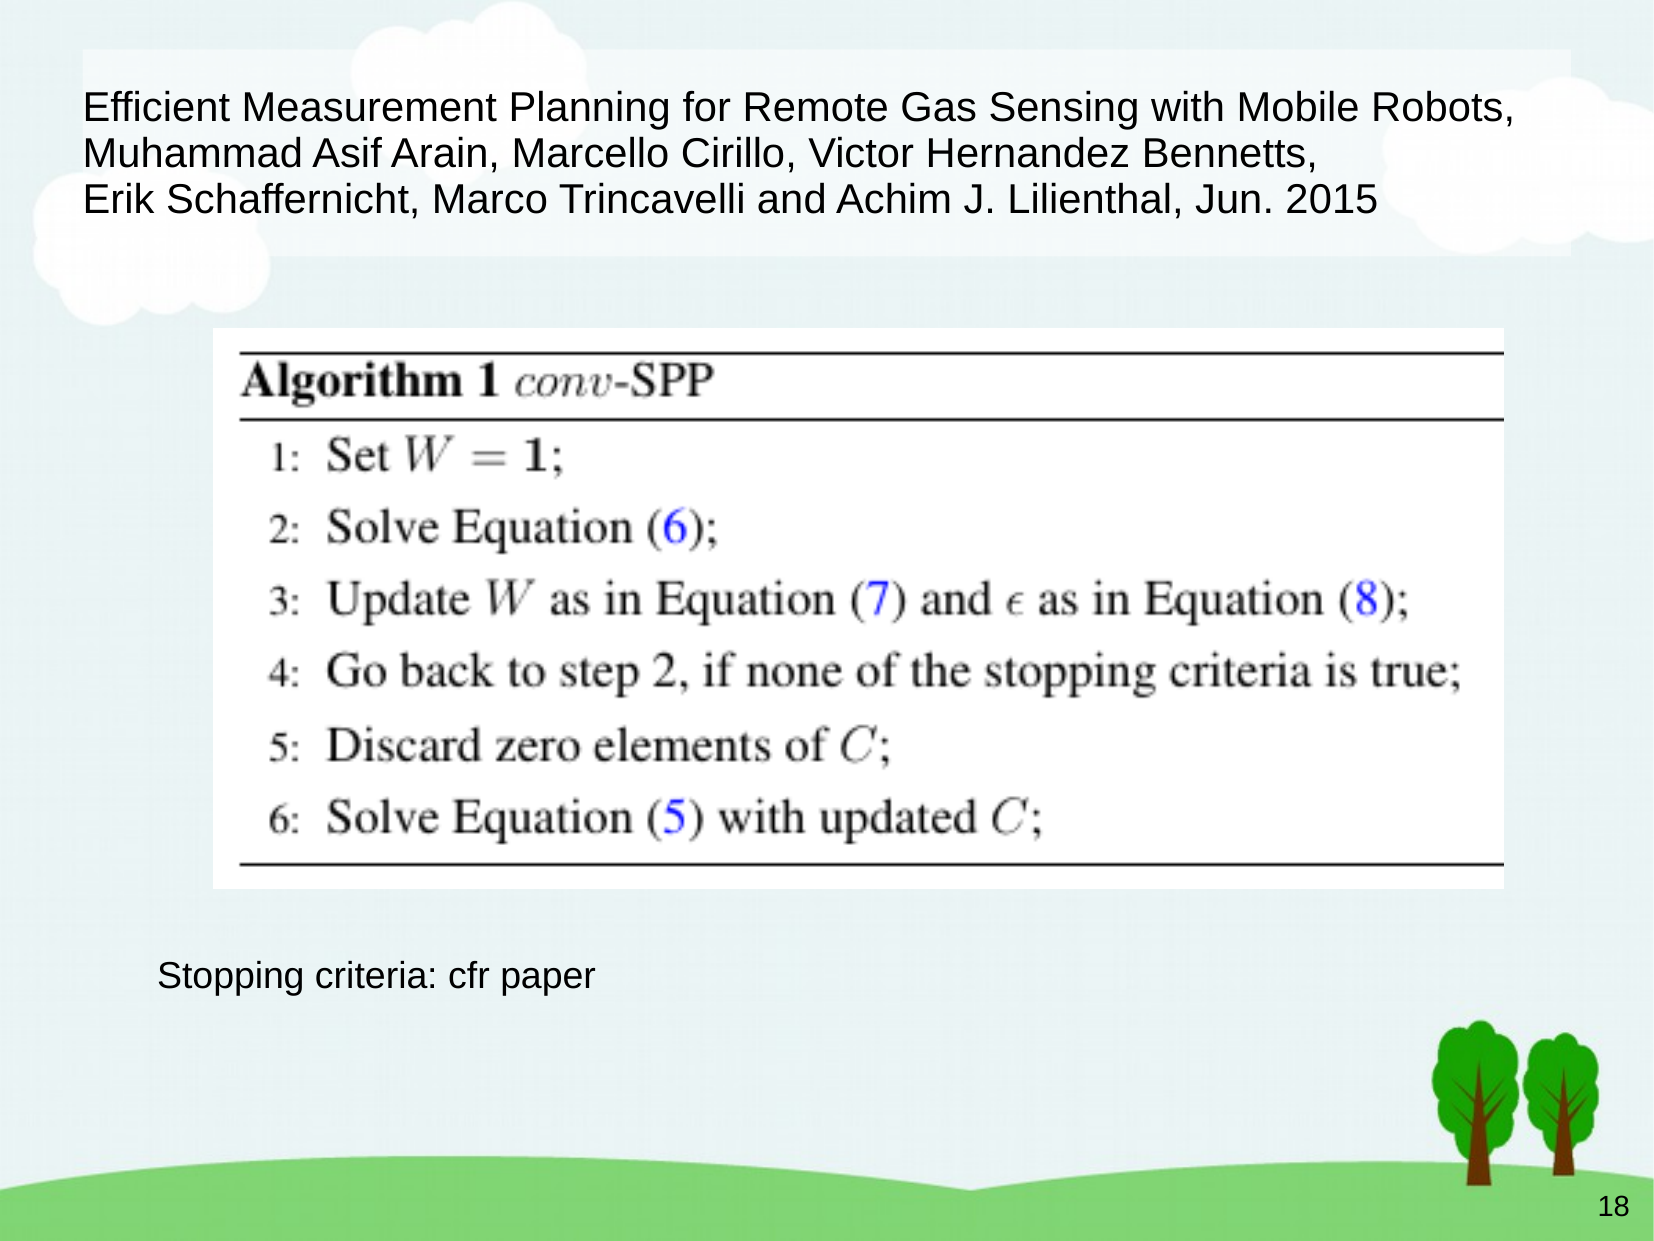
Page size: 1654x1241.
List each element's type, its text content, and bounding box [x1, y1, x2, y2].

title Efficient Measurement Planning for Remote Gas Sensing with Mobile Robots, Muhammad Asif Arain, Marcello Cirillo, Victor Hernandez Bennetts, Erik Schaffernicht, Marco Trincavelli and Achim J. Lilienthal, Jun. 2015 [82, 49, 1571, 257]
picture [0, 0, 1654, 1241]
text_box Stopping criteria: cfr paper [142, 946, 1519, 1004]
